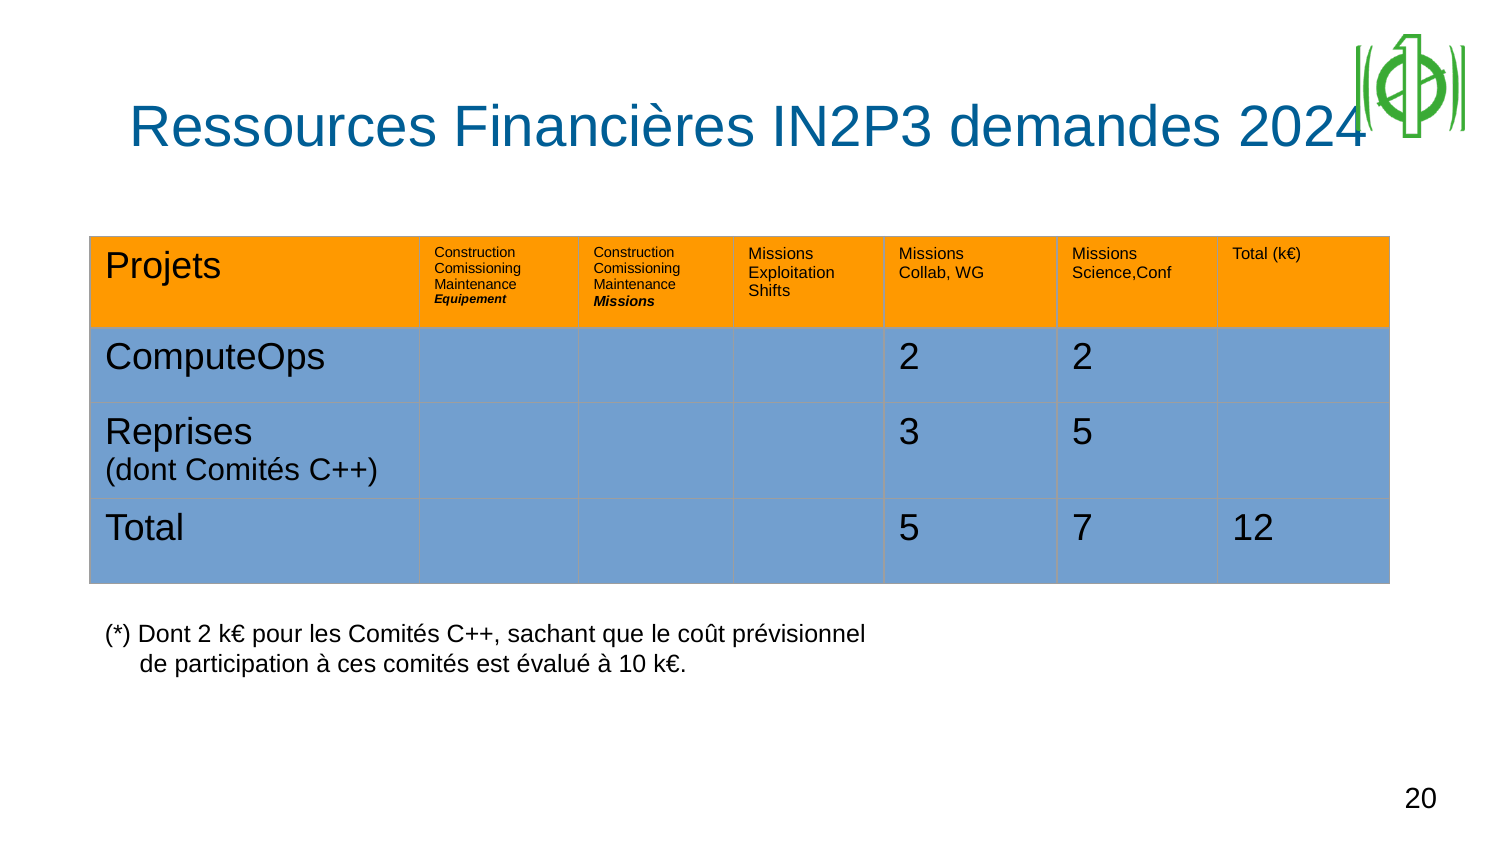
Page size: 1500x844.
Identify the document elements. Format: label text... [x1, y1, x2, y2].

table_cell [734, 403, 883, 498]
table_cell Reprises (dont Comités C++) [91, 403, 419, 498]
table_header Missions Exploitation Shifts [734, 237, 883, 327]
text_box (*) Dont 2 k€ pour les Comités C++, sachant que le coût prévisionnel de participation à ces comités est évalué à 10 k€. [89, 610, 914, 671]
table_header Projets [91, 237, 419, 327]
table_cell [1218, 329, 1389, 402]
table_cell Total [91, 499, 419, 583]
table_cell 7 [1058, 499, 1217, 583]
table_cell [579, 499, 733, 583]
table_cell ComputeOps [91, 329, 419, 402]
table_cell [1218, 403, 1389, 498]
table_cell [420, 403, 578, 498]
table_header Missions Collab, WG [885, 237, 1056, 327]
table_cell 3 [885, 403, 1056, 498]
table_cell [734, 499, 883, 583]
table_cell [579, 329, 733, 402]
table_header Total (k€) [1218, 237, 1389, 327]
table_cell [734, 329, 883, 402]
table_cell [420, 329, 578, 402]
table_cell [579, 403, 733, 498]
table_header Construction Comissioning Maintenance Missions [579, 237, 733, 327]
table_cell [420, 499, 578, 583]
table_cell 5 [1058, 403, 1217, 498]
text_box Ressources Financières IN2P3 demandes 2024 [51, 72, 1448, 166]
table_cell 5 [885, 499, 1056, 583]
table_header Missions Science,Conf [1058, 237, 1217, 327]
picture [1356, 34, 1465, 138]
table_cell 12 [1218, 499, 1389, 583]
text_box <number> [1389, 764, 1479, 829]
table_header Construction Comissioning Maintenance Equipement [420, 237, 578, 327]
table_cell 2 [1058, 329, 1217, 402]
table_cell 2 [885, 329, 1056, 402]
